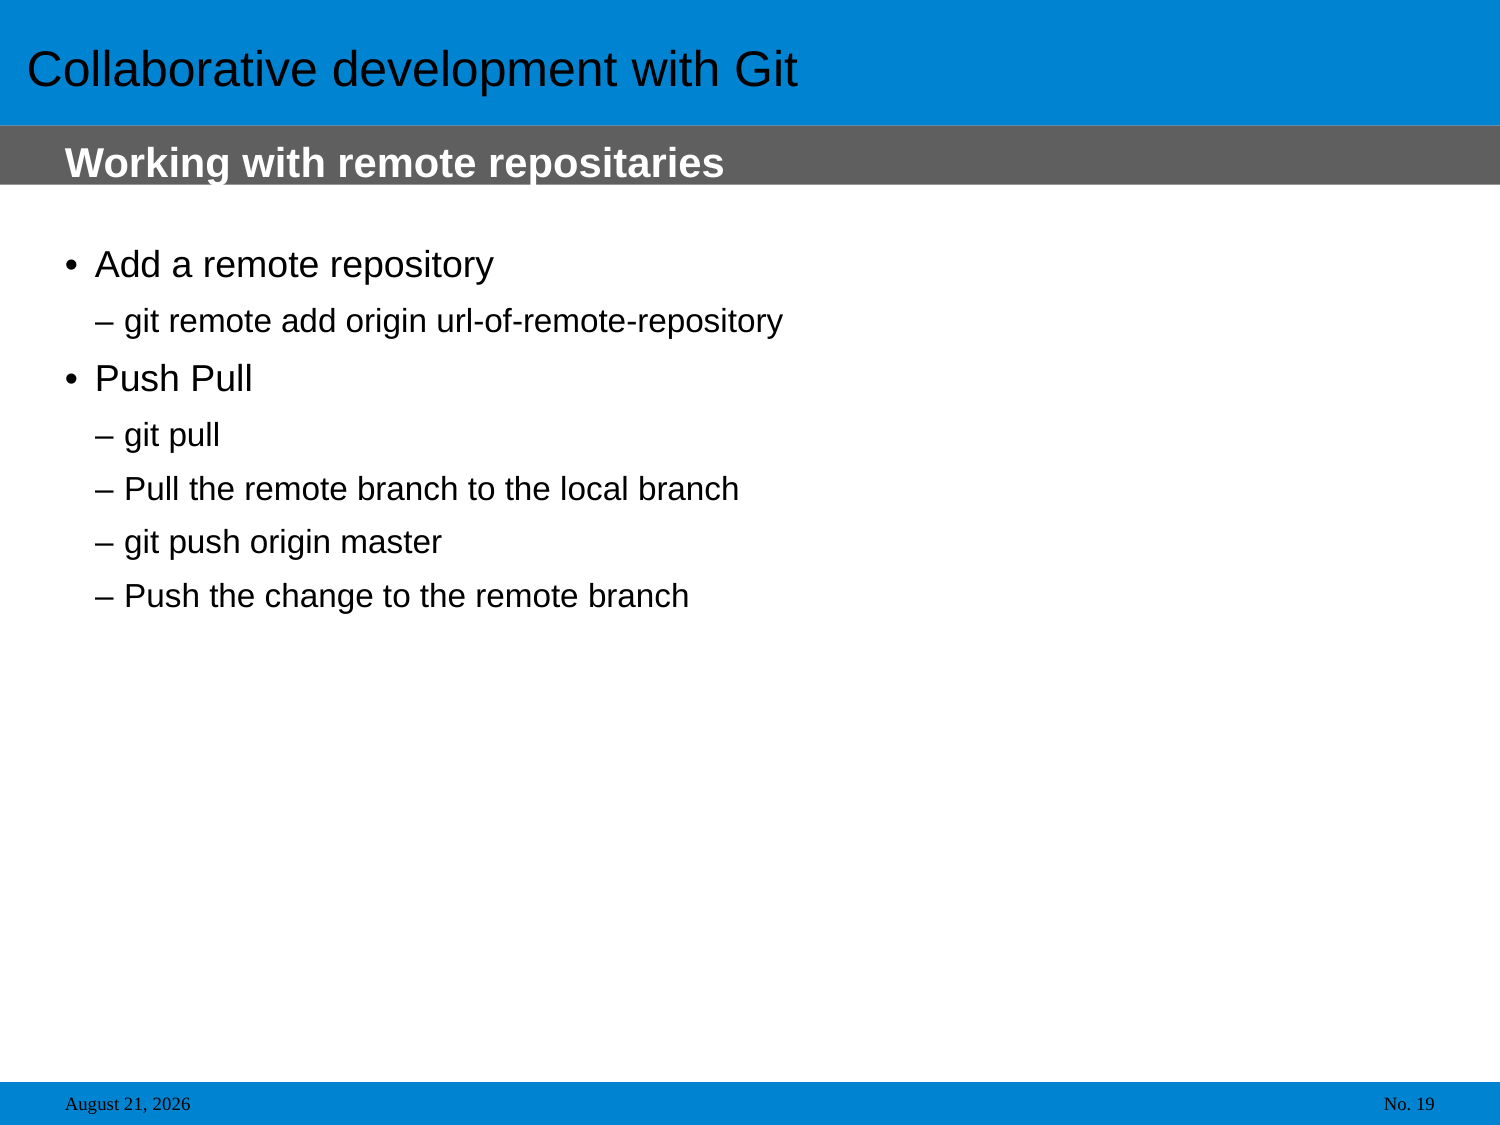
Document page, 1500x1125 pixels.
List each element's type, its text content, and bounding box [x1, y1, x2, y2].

title Working with remote repositaries [64, 139, 1436, 187]
list Add a remote repository git remote add origin url-of-remote-repository Push Pull git pull Pull the remote branch to the local branch git push origin master Push the change to the remote branch [64, 243, 1436, 972]
